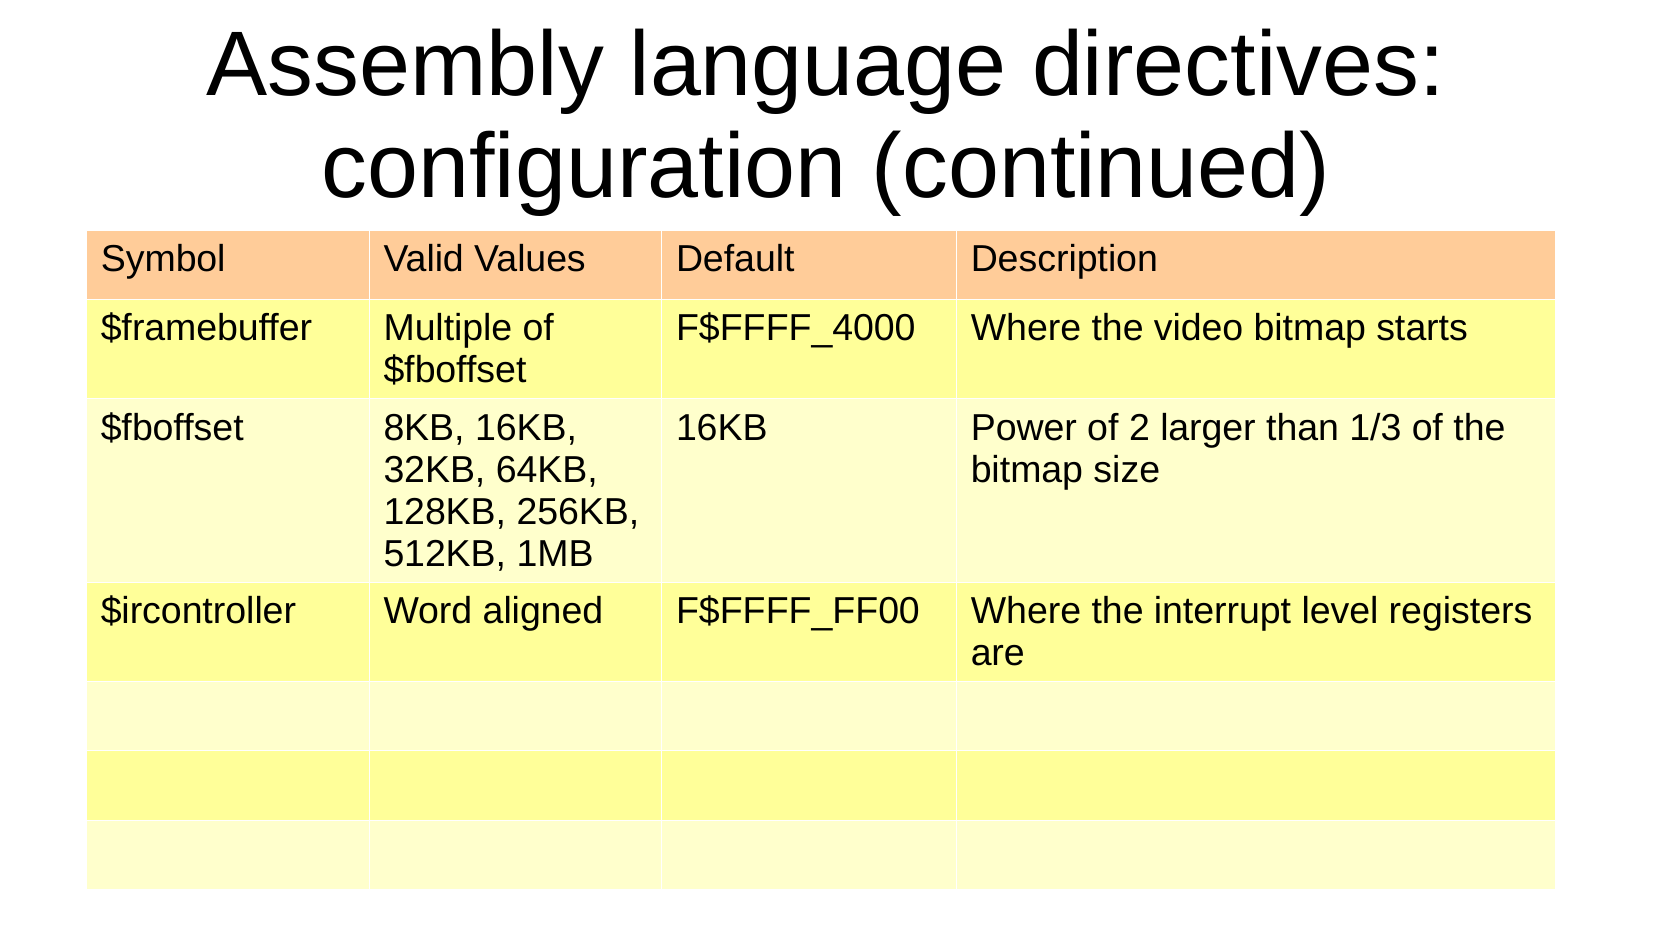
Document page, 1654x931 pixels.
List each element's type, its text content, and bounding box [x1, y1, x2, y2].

table_cell 8KB, 16KB, 32KB, 64KB, 128KB, 256KB, 512KB, 1MB [370, 399, 661, 582]
table_cell [662, 682, 956, 750]
table_cell [957, 821, 1555, 889]
table_cell $fboffset [87, 399, 369, 582]
table_header Symbol [87, 231, 369, 299]
table_cell Word aligned [370, 583, 661, 681]
table_cell $framebuffer [87, 300, 369, 398]
table_cell [87, 751, 369, 820]
table_cell 16KB [662, 399, 956, 582]
table_cell [957, 751, 1555, 820]
table_cell [957, 682, 1555, 750]
table_cell F$FFFF_FF00 [662, 583, 956, 681]
table_cell Power of 2 larger than 1/3 of the bitmap size [957, 399, 1555, 582]
table_cell [662, 821, 956, 889]
table_cell $ircontroller [87, 583, 369, 681]
table_cell [370, 751, 661, 820]
table_header Default [662, 231, 956, 299]
table_cell [662, 751, 956, 820]
table_cell Where the interrupt level registers are [957, 583, 1555, 681]
table_cell Multiple of $fboffset [370, 300, 661, 398]
table_cell Where the video bitmap starts [957, 300, 1555, 398]
table_cell [370, 821, 661, 889]
table_header Valid Values [370, 231, 661, 299]
table_cell [370, 682, 661, 750]
table_header Description [957, 231, 1555, 299]
title Assembly language directives: configuration (continued) [82, 12, 1571, 218]
table_cell [87, 682, 369, 750]
table_cell F$FFFF_4000 [662, 300, 956, 398]
table_cell [87, 821, 369, 889]
